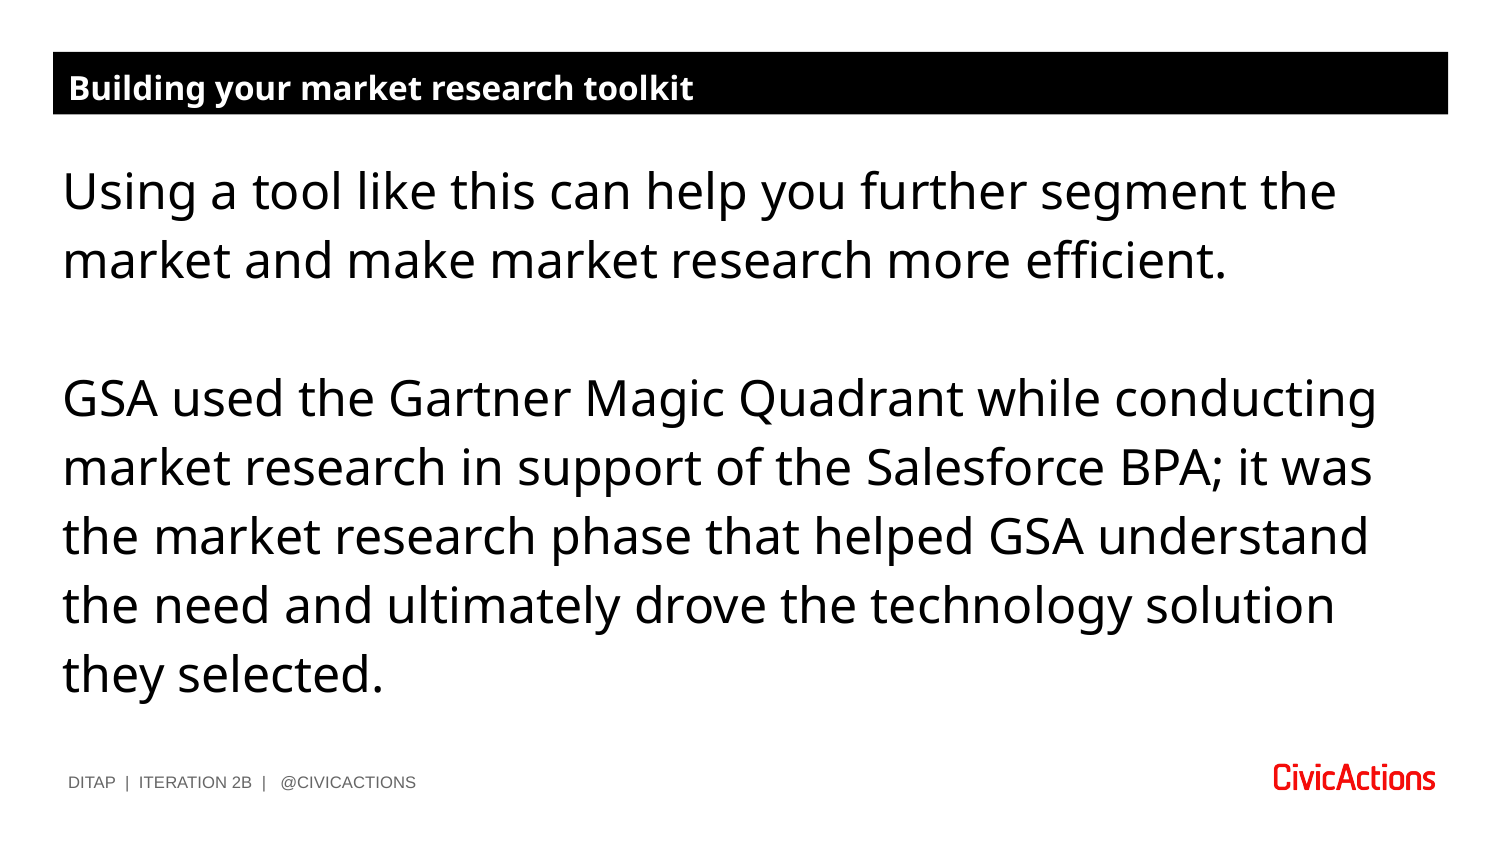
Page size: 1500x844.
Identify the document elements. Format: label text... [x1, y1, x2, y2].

list Using a tool like this can help you further segment the market and make market research more efficient. GSA used the Gartner Magic Quadrant while conducting market research in support of the Salesforce BPA; it was the market research phase that helped GSA understand the need and ultimately drove the technology solution they selected. [53, 140, 1449, 690]
picture [1271, 758, 1438, 795]
title Building your market research toolkit [53, 51, 1449, 115]
